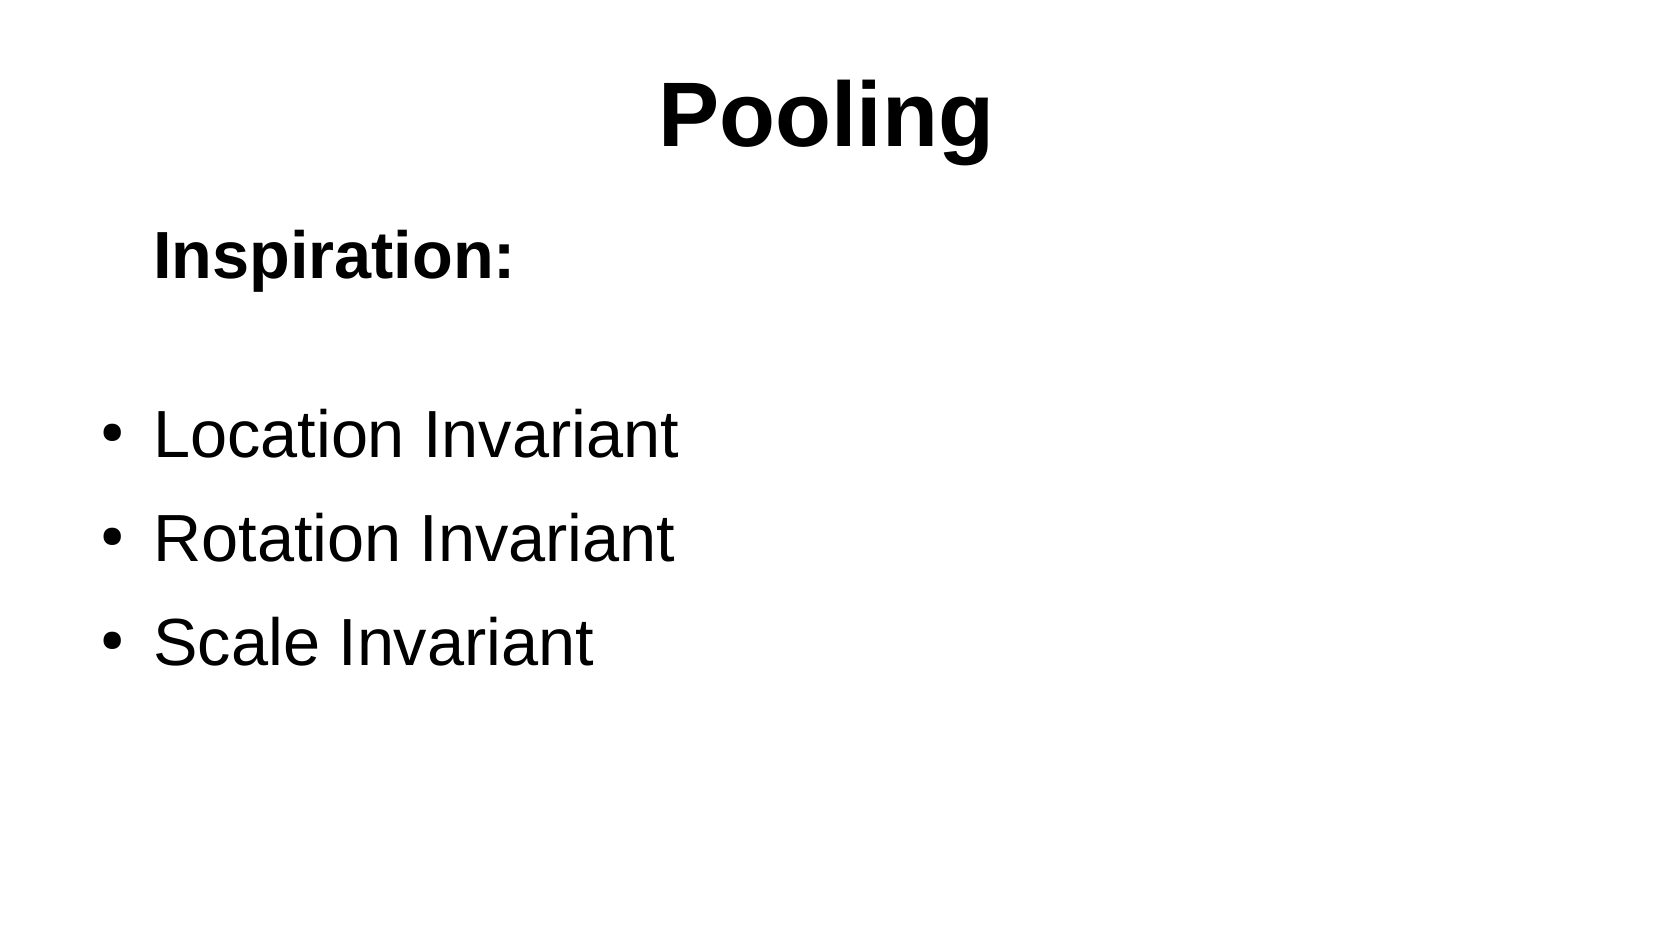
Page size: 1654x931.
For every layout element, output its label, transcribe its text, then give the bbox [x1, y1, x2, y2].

title Pooling [82, 37, 1571, 193]
list Inspiration: Location Invariant Rotation Invariant Scale Invariant [82, 217, 1571, 758]
